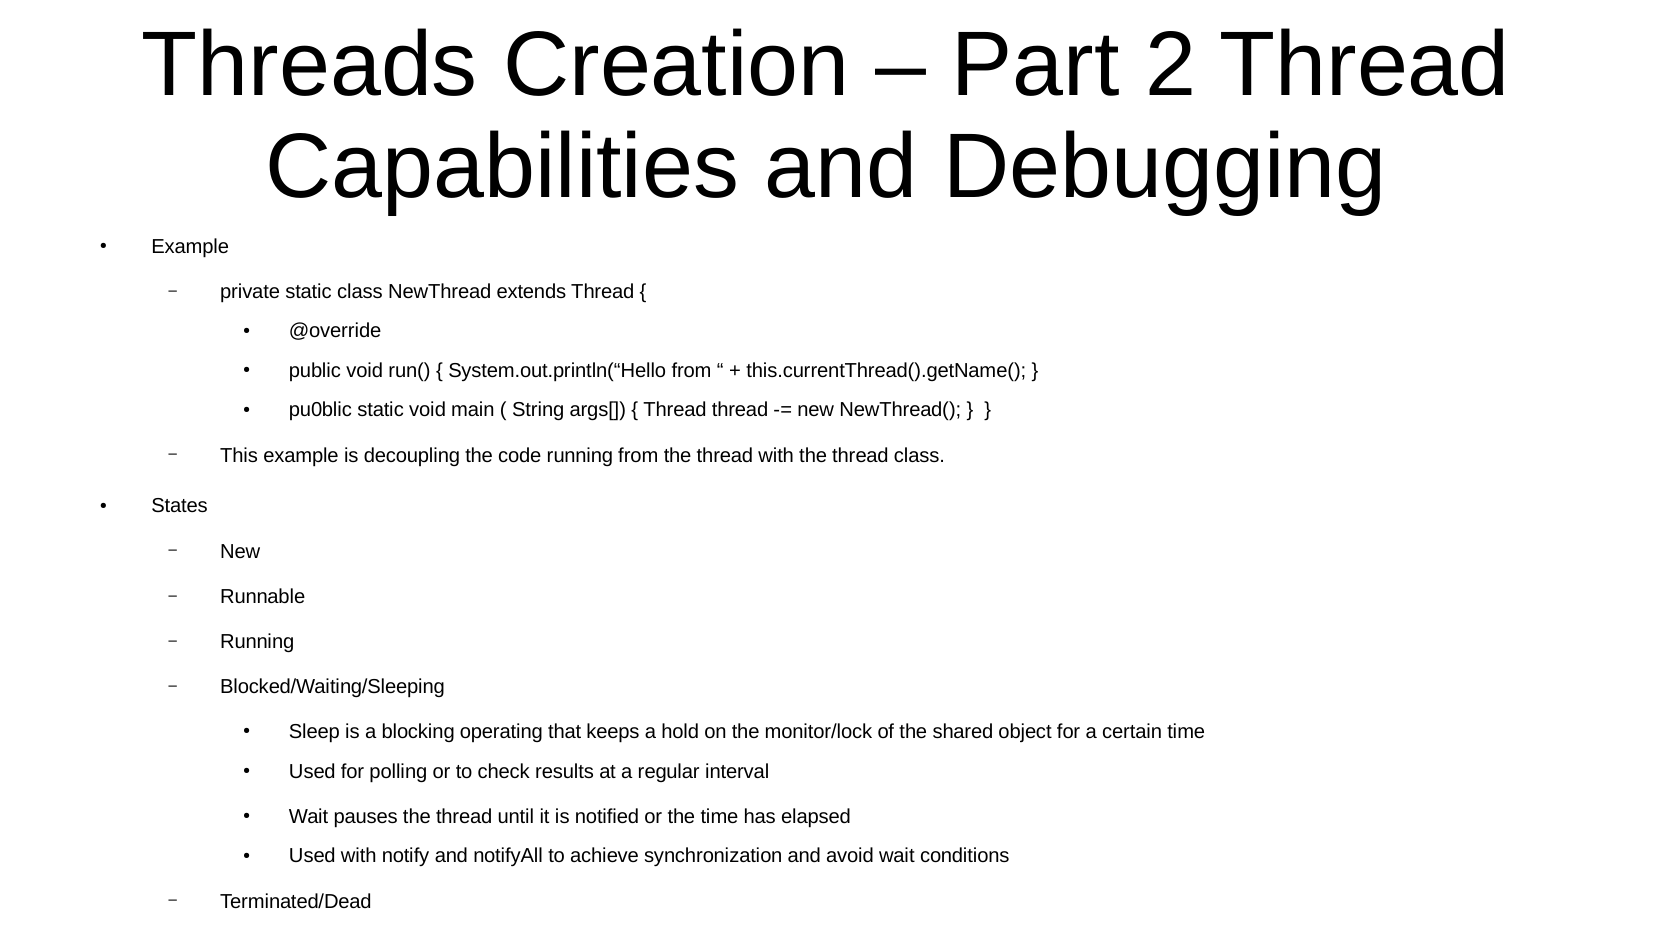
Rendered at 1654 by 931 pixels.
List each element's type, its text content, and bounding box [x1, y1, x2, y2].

list Example private static class NewThread extends Thread { @override public void run() { System.out.println(“Hello from “ + this.currentThread().getName(); } pu0blic static void main ( String args[]) { Thread thread -= new NewThread(); } } This example is decoupling the code running from the thread with the thread class. States New Runnable Running Blocked/Waiting/Sleeping Sleep is a blocking operating that keeps a hold on the monitor/lock of the shared object for a certain time Used for polling or to check results at a regular interval Wait pauses the thread until it is notified or the time has elapsed Used with notify and notifyAll to achieve synchronization and avoid wait conditions Terminated/Dead [82, 235, 1621, 918]
title Threads Creation – Part 2 Thread Capabilities and Debugging [82, 12, 1571, 218]
